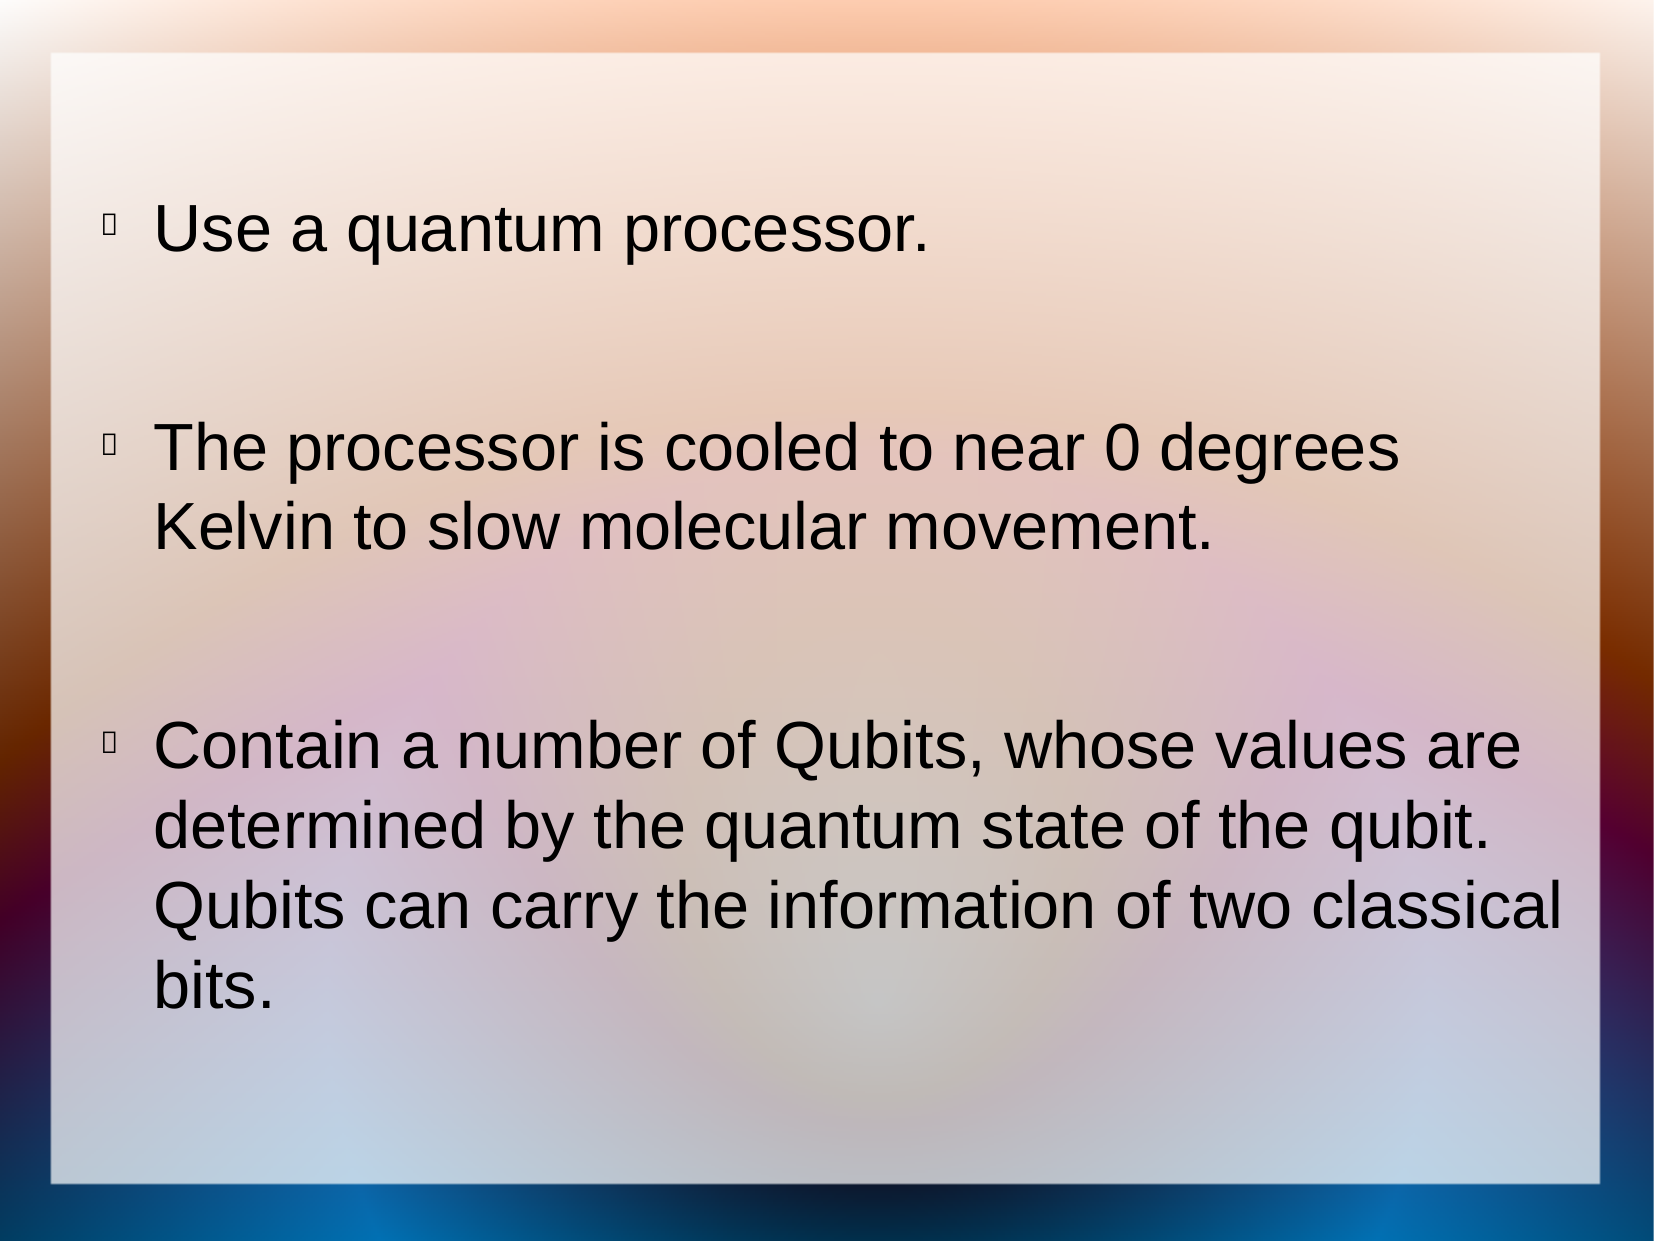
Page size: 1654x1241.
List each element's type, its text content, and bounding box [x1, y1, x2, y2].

picture [0, 0, 1654, 1241]
text_box Use a quantum processor. The processor is cooled to near 0 degrees Kelvin to slow molecular movement. Contain a number of Qubits, whose values are determined by the quantum state of the qubit. Qubits can carry the information of two classical bits. [82, 74, 1571, 1010]
